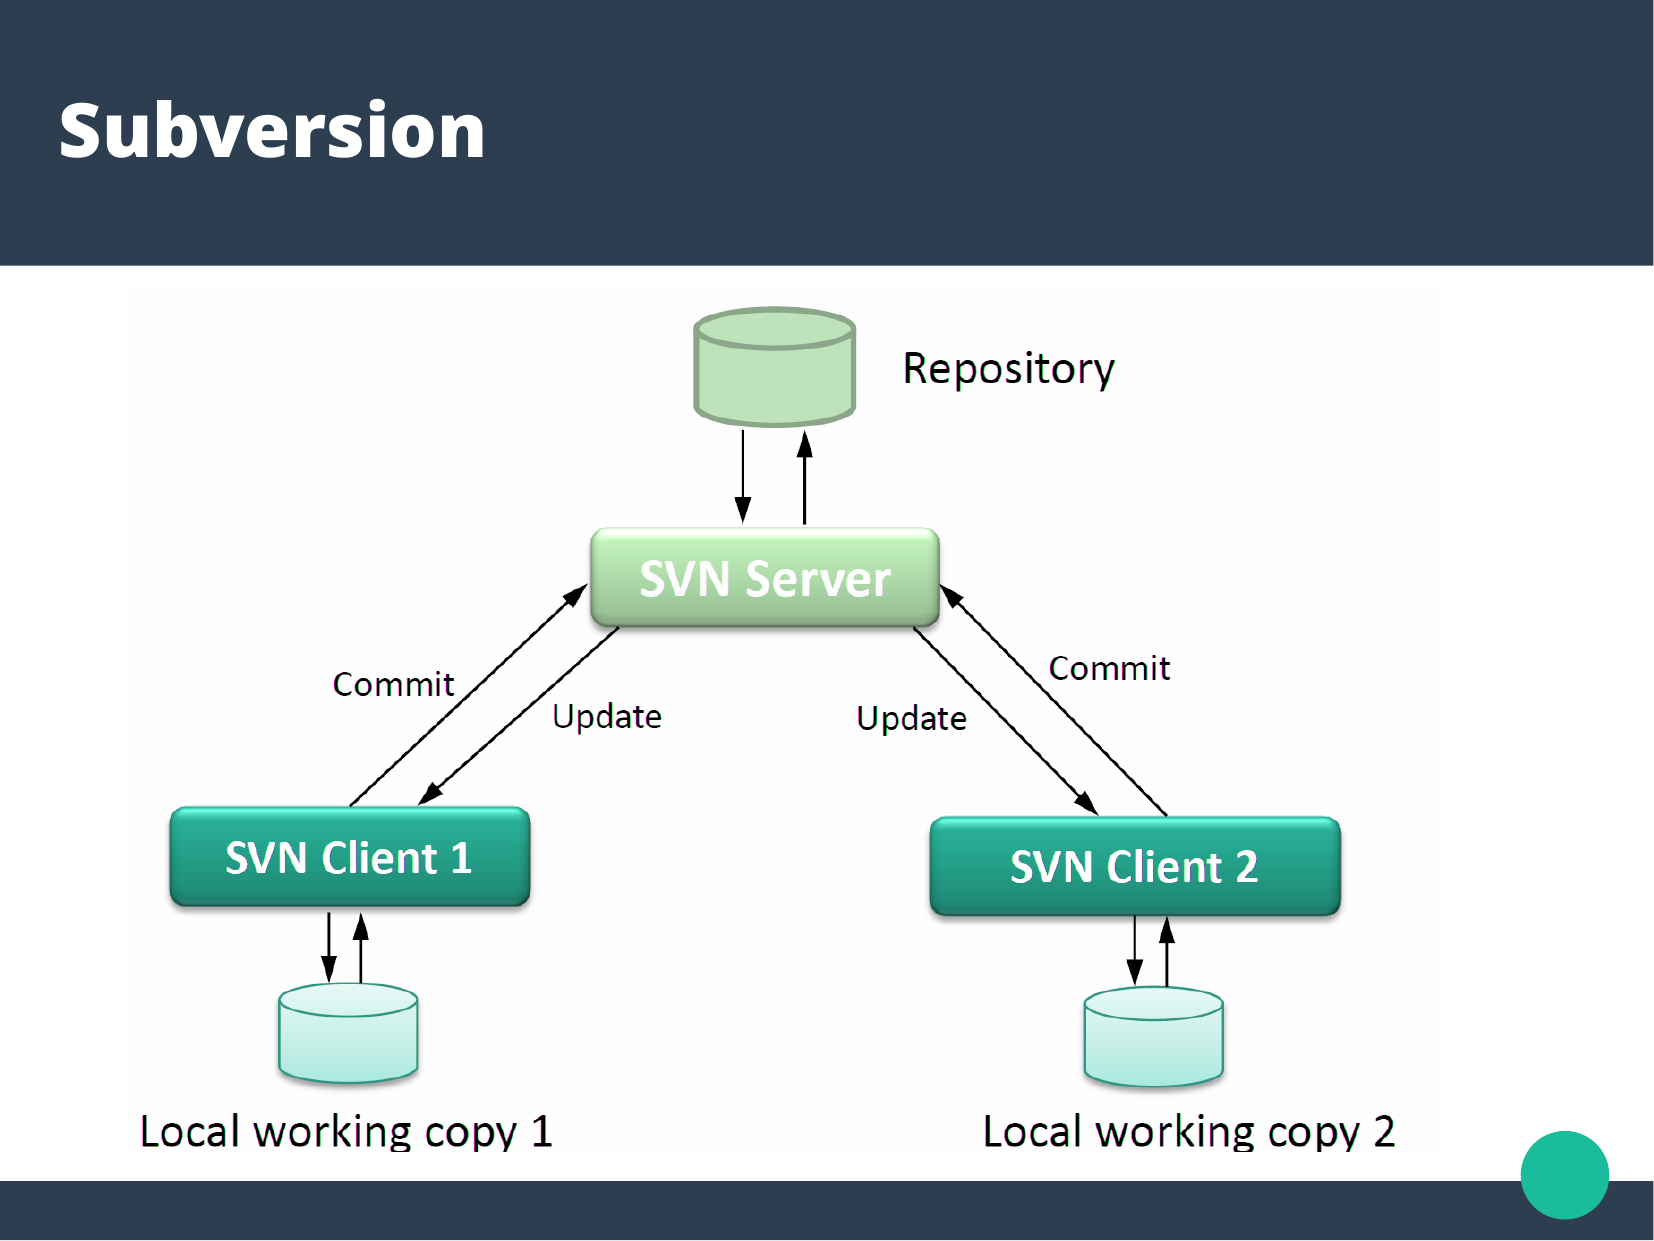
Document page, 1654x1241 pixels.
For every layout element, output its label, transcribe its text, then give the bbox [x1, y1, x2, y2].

title Subversion [59, 24, 1595, 232]
picture [129, 283, 1441, 1152]
